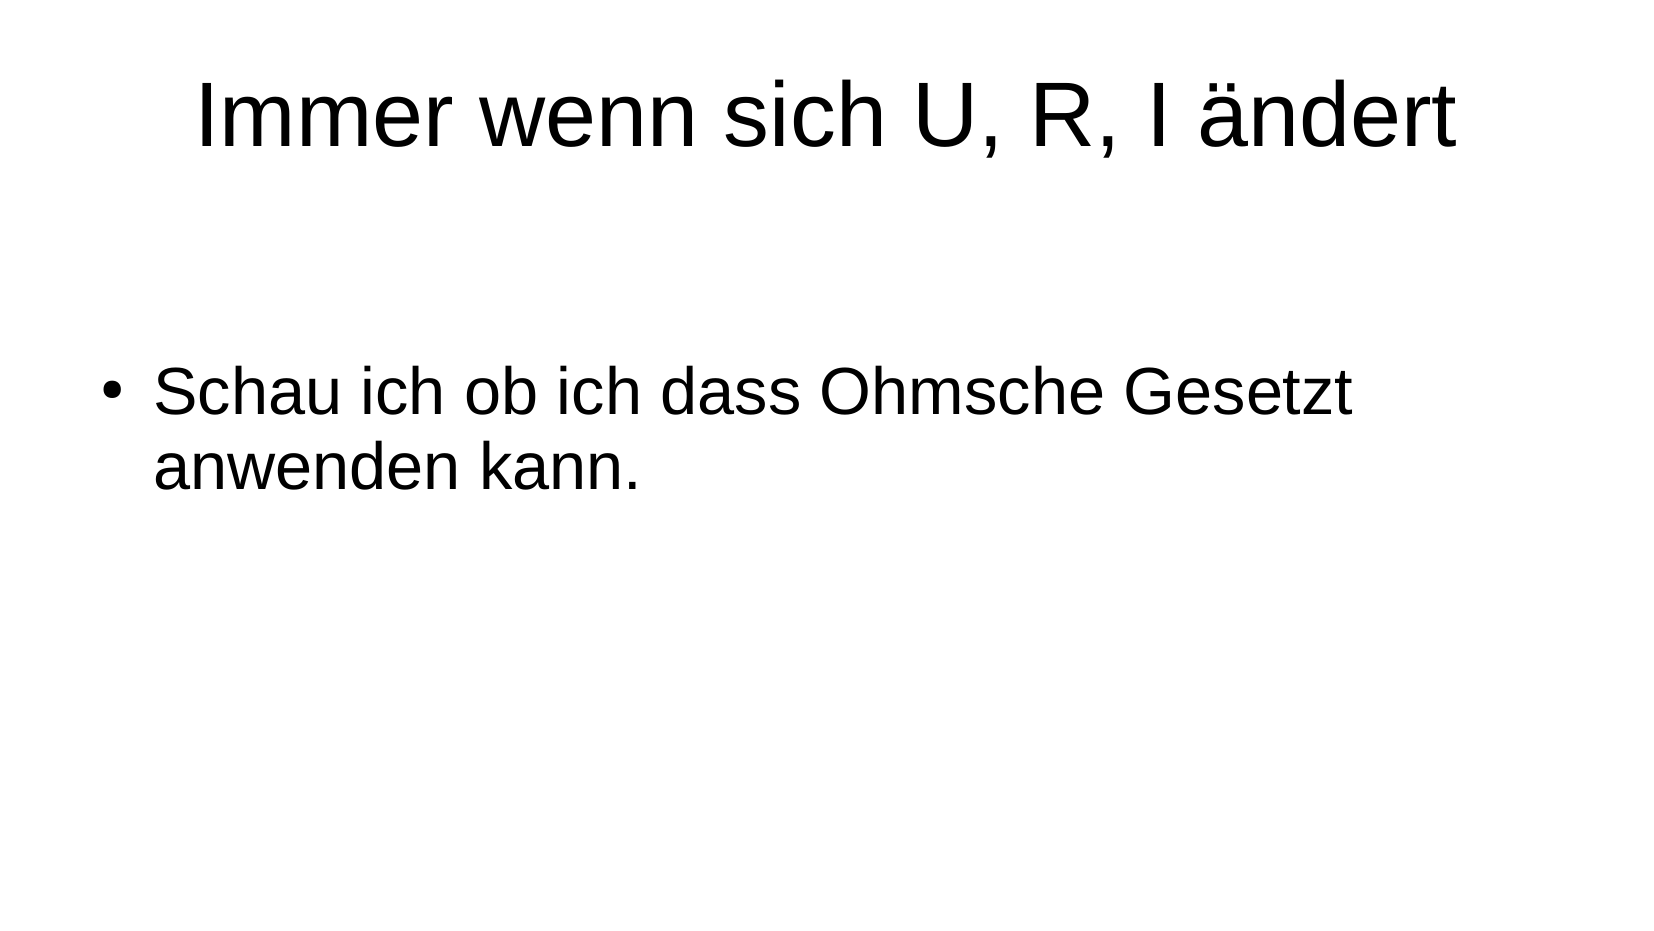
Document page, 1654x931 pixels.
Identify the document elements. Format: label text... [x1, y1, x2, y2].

title Immer wenn sich U, R, I ändert [82, 37, 1571, 193]
list Schau ich ob ich dass Ohmsche Gesetzt anwenden kann. [82, 354, 1571, 758]
